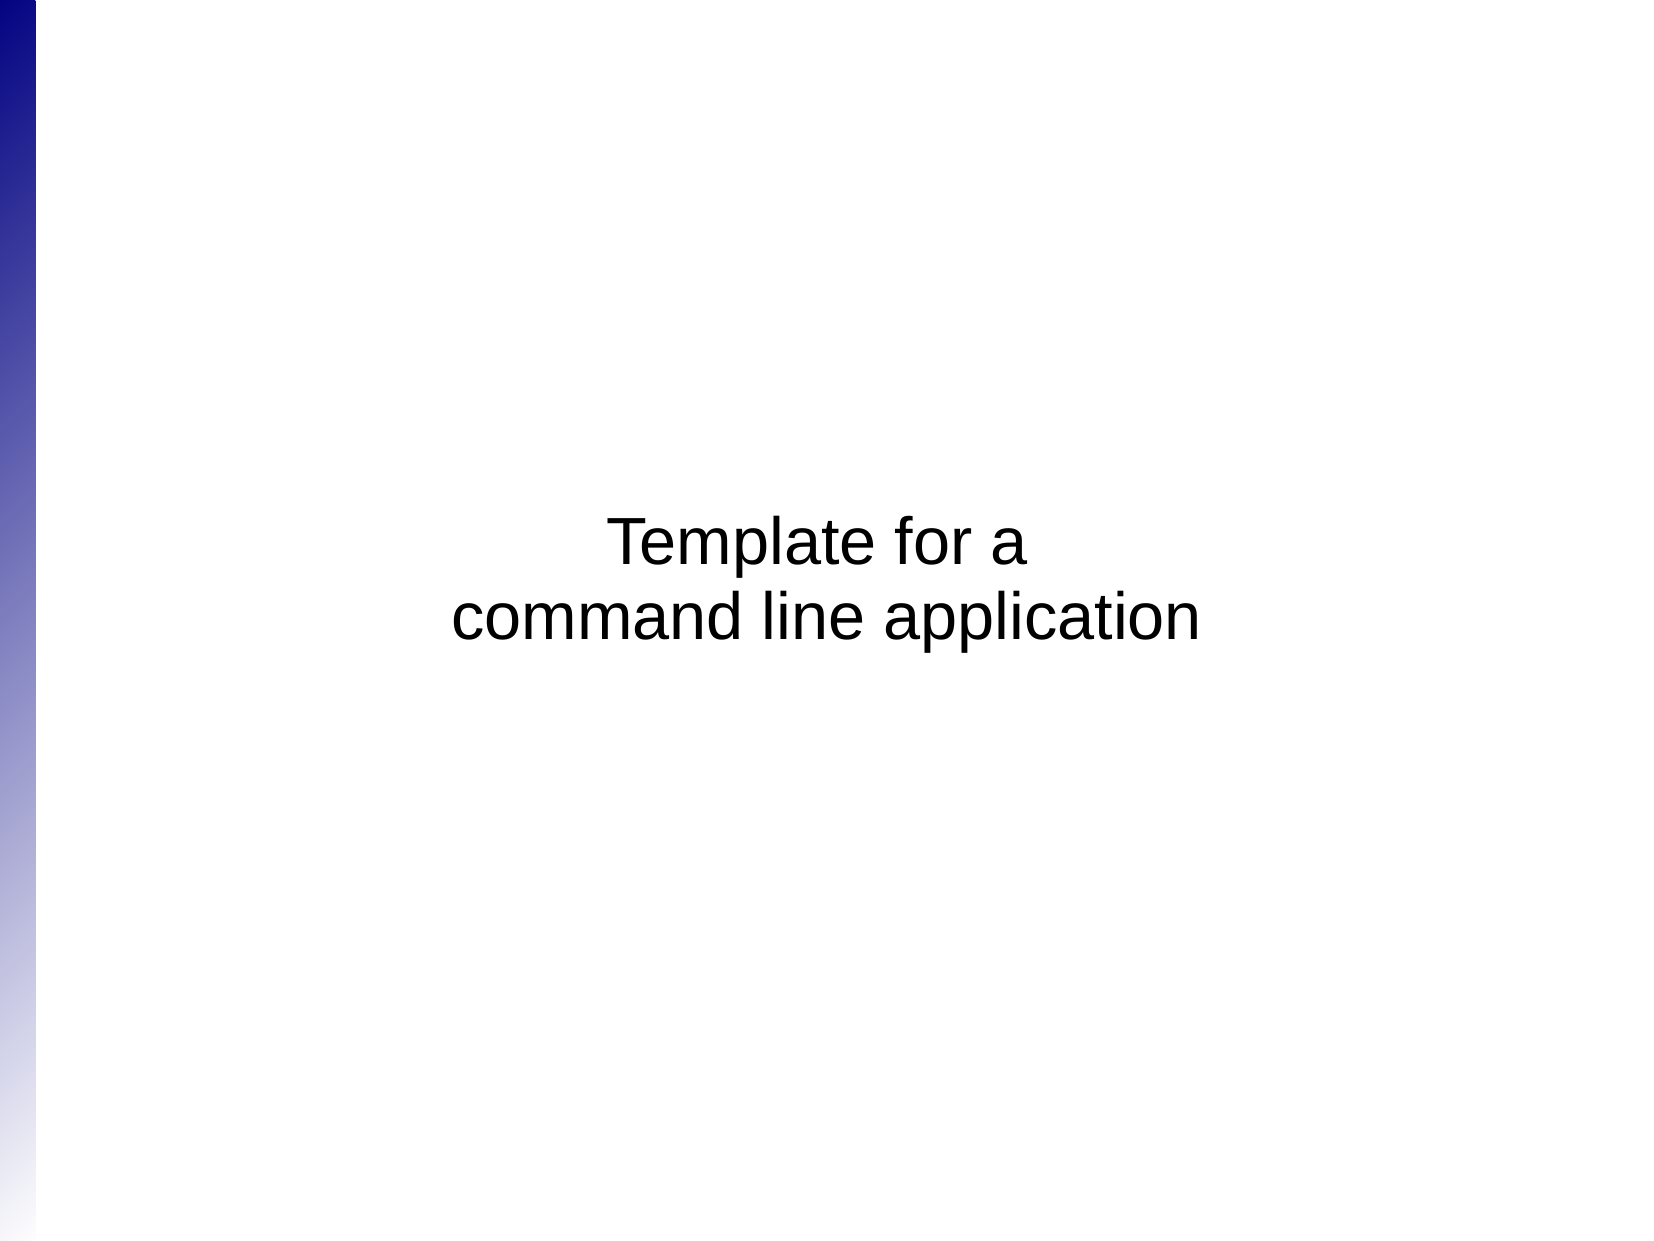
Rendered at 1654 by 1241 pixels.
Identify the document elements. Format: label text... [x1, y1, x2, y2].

subtitle Template for a command line application [82, 49, 1571, 1109]
